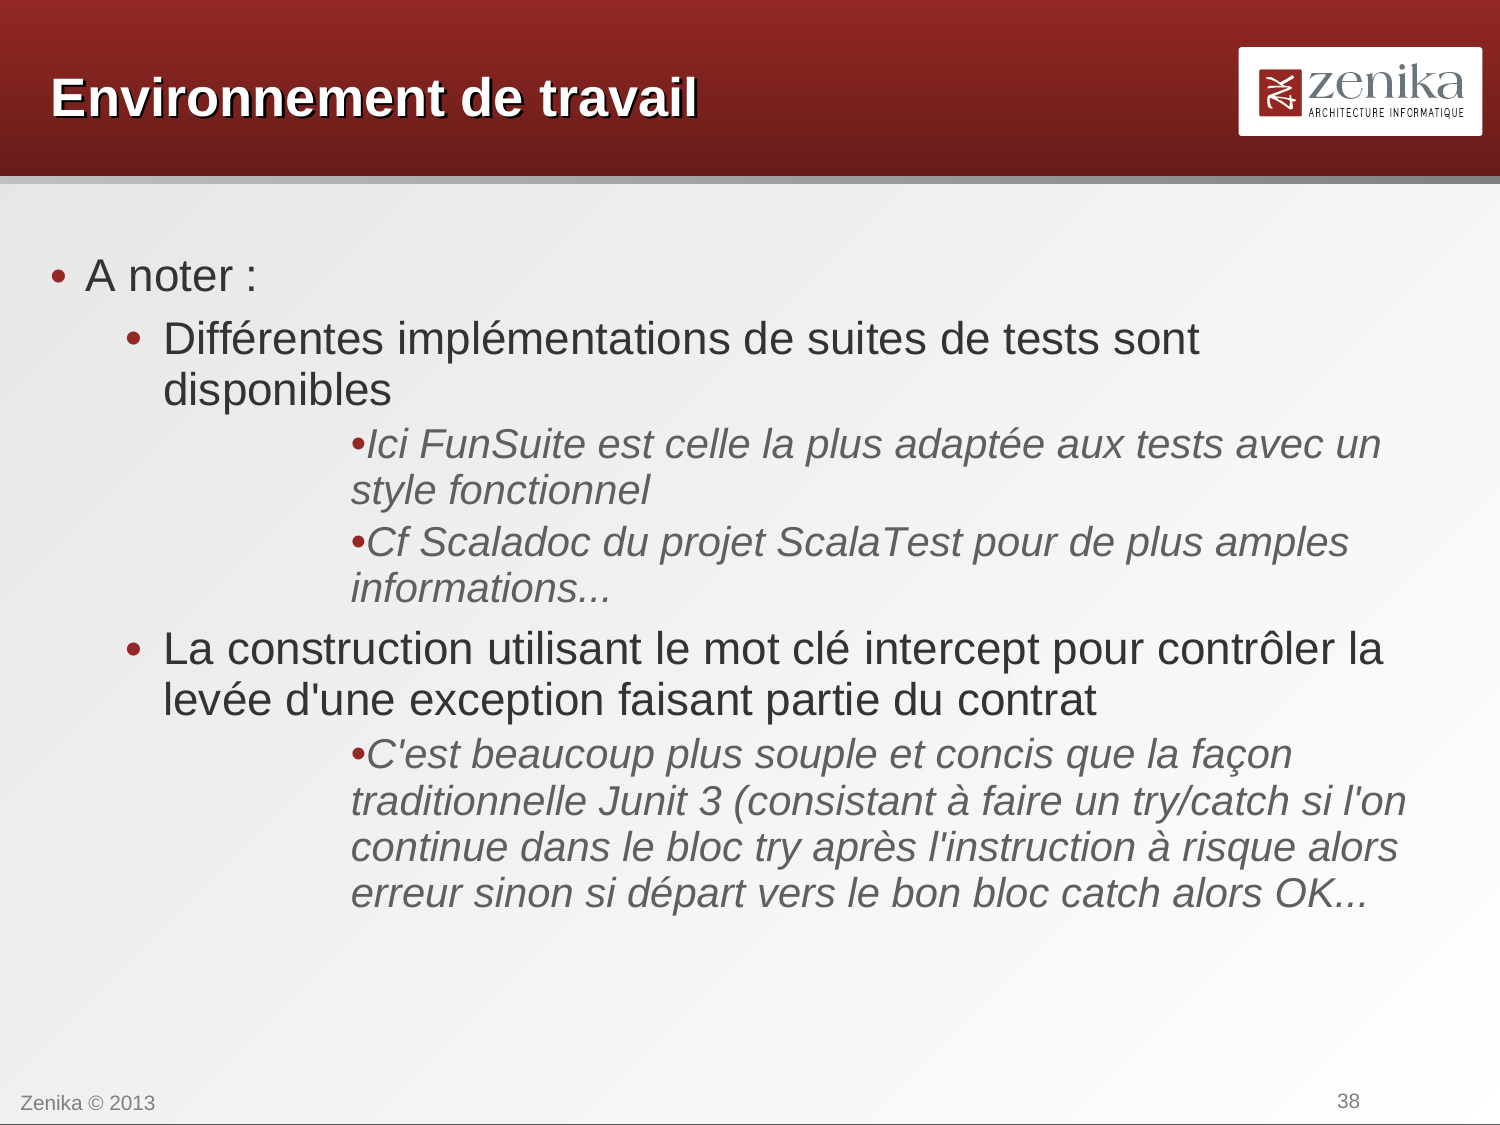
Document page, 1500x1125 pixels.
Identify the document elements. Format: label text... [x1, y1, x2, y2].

title Environnement de travail [50, 15, 1206, 180]
picture [1257, 58, 1464, 125]
list A noter : Différentes implémentations de suites de tests sont disponibles Ici FunSuite est celle la plus adaptée aux tests avec un style fonctionnel Cf Scaladoc du projet ScalaTest pour de plus amples informations... La construction utilisant le mot clé intercept pour contrôler la levée d'une exception faisant partie du contrat C'est beaucoup plus souple et concis que la façon traditionnelle Junit 3 (consistant à faire un try/catch si l'on continue dans le bloc try après l'instruction à risque alors erreur sinon si départ vers le bon bloc catch alors OK... [50, 249, 1435, 1079]
